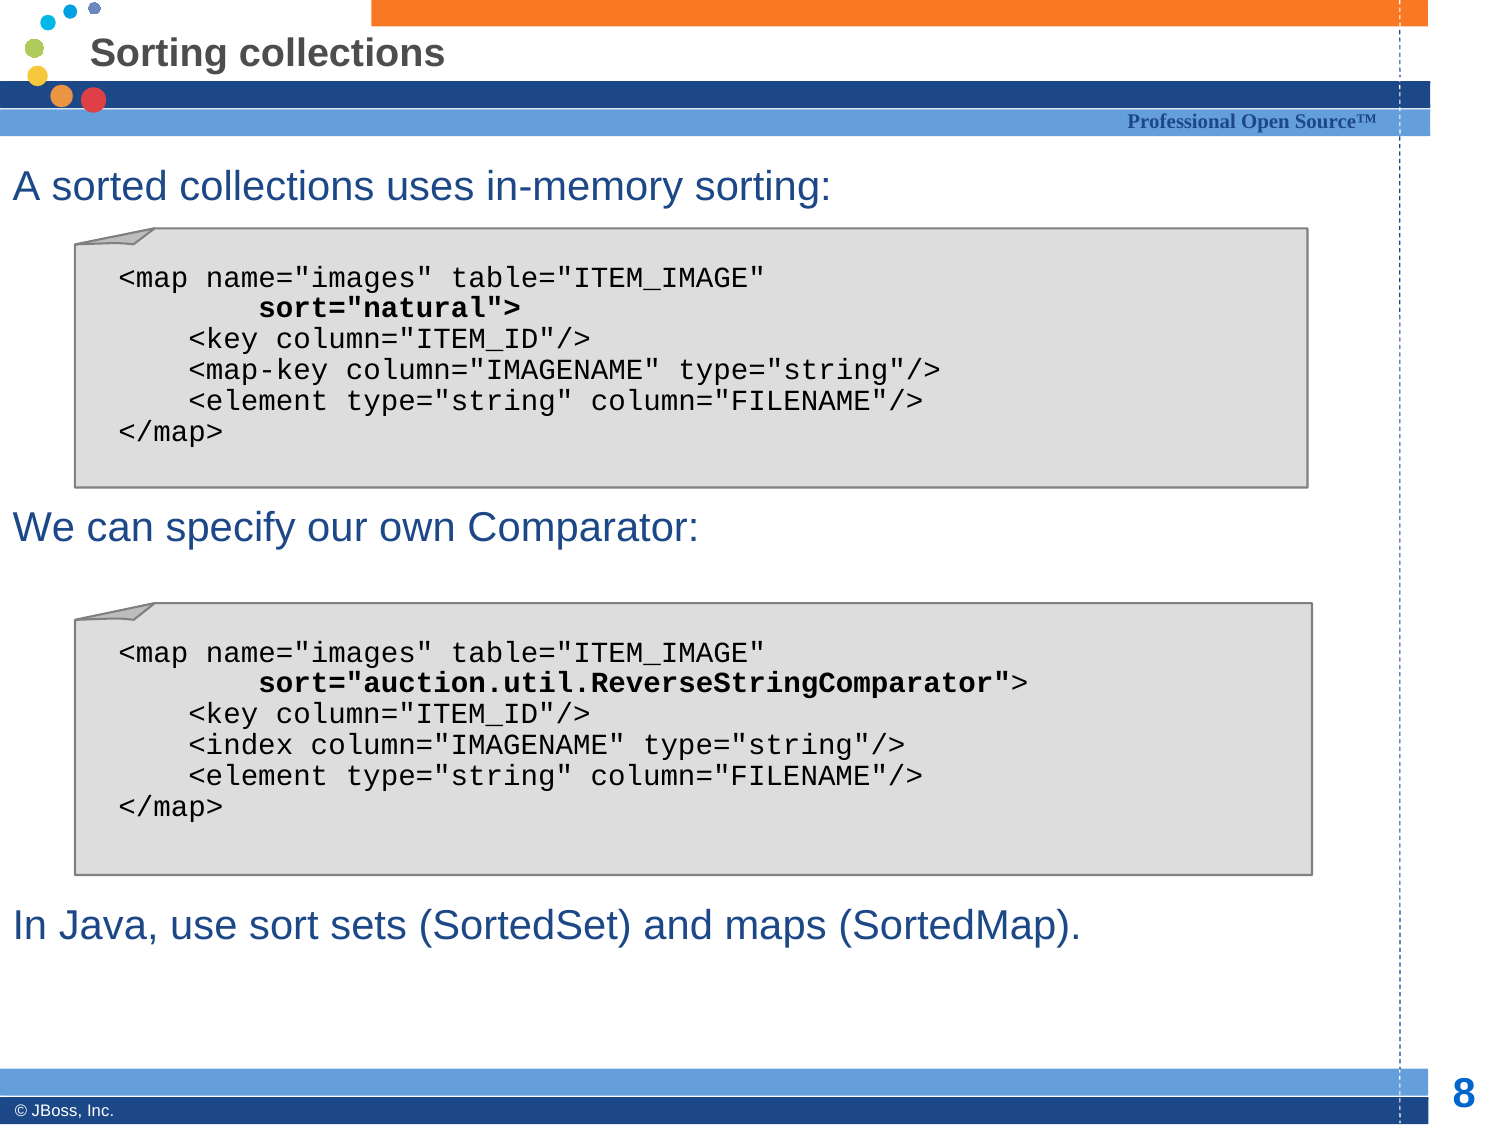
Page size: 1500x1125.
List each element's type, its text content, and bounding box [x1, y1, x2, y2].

text_box <map name="images" table="ITEM_IMAGE" sort="auction.util.ReverseStringComparator"> <key column="ITEM_ID"/> <index column="IMAGENAME" type="string"/> <element type="string" column="FILENAME"/> </map> [103, 609, 1286, 832]
text_box <map name="images" table="ITEM_IMAGE" sort="natural"> <key column="ITEM_ID"/> <map-key column="IMAGENAME" type="string"/> <element type="string" column="FILENAME"/> </map> [103, 233, 1282, 457]
title Sorting collections [75, 20, 1351, 84]
list A sorted collections uses in-memory sorting: We can specify our own Comparator: In Java, use sort sets (SortedSet) and maps (SortedMap). [12, 162, 1388, 1063]
text_box [74, 603, 1312, 876]
text_box [74, 228, 1308, 488]
